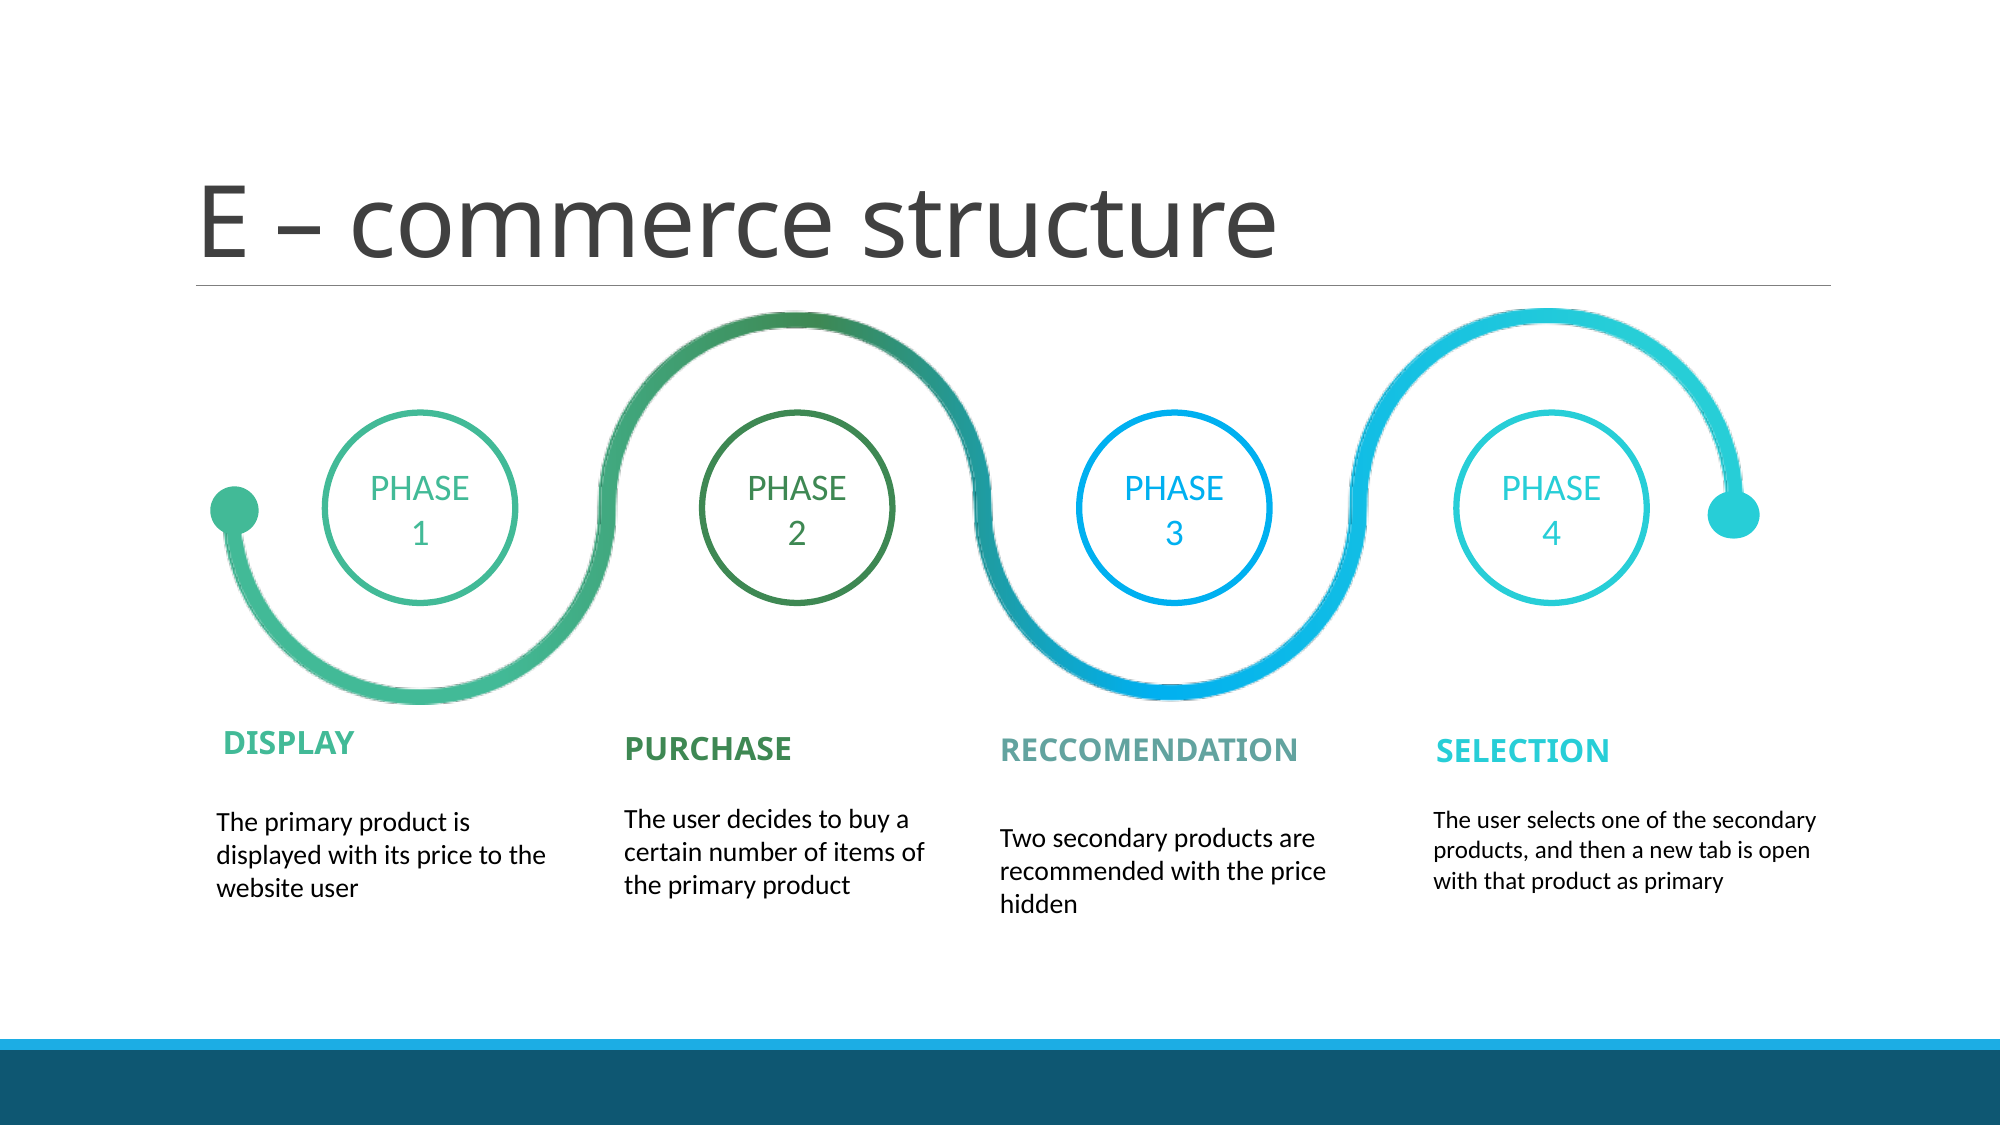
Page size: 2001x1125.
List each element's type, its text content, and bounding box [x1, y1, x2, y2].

picture [222, 308, 1744, 705]
list The user selects one of the secondary products, and then a new tab is open with that product as primary [1433, 796, 1823, 913]
list DISPLAY [222, 719, 518, 769]
text_box [1707, 491, 1760, 539]
list RECCOMENDATION [999, 726, 1389, 777]
list SELECTION [1436, 726, 1731, 777]
text_box [216, 492, 253, 529]
list The user decides to buy a certain number of items of the primary product [624, 793, 943, 910]
list The primary product is displayed with its price to the website user [216, 796, 564, 913]
list Two secondary products are recommended with the price hidden [999, 812, 1389, 929]
title E – commerce structure [180, 47, 1831, 286]
list PURCHASE [624, 725, 919, 775]
